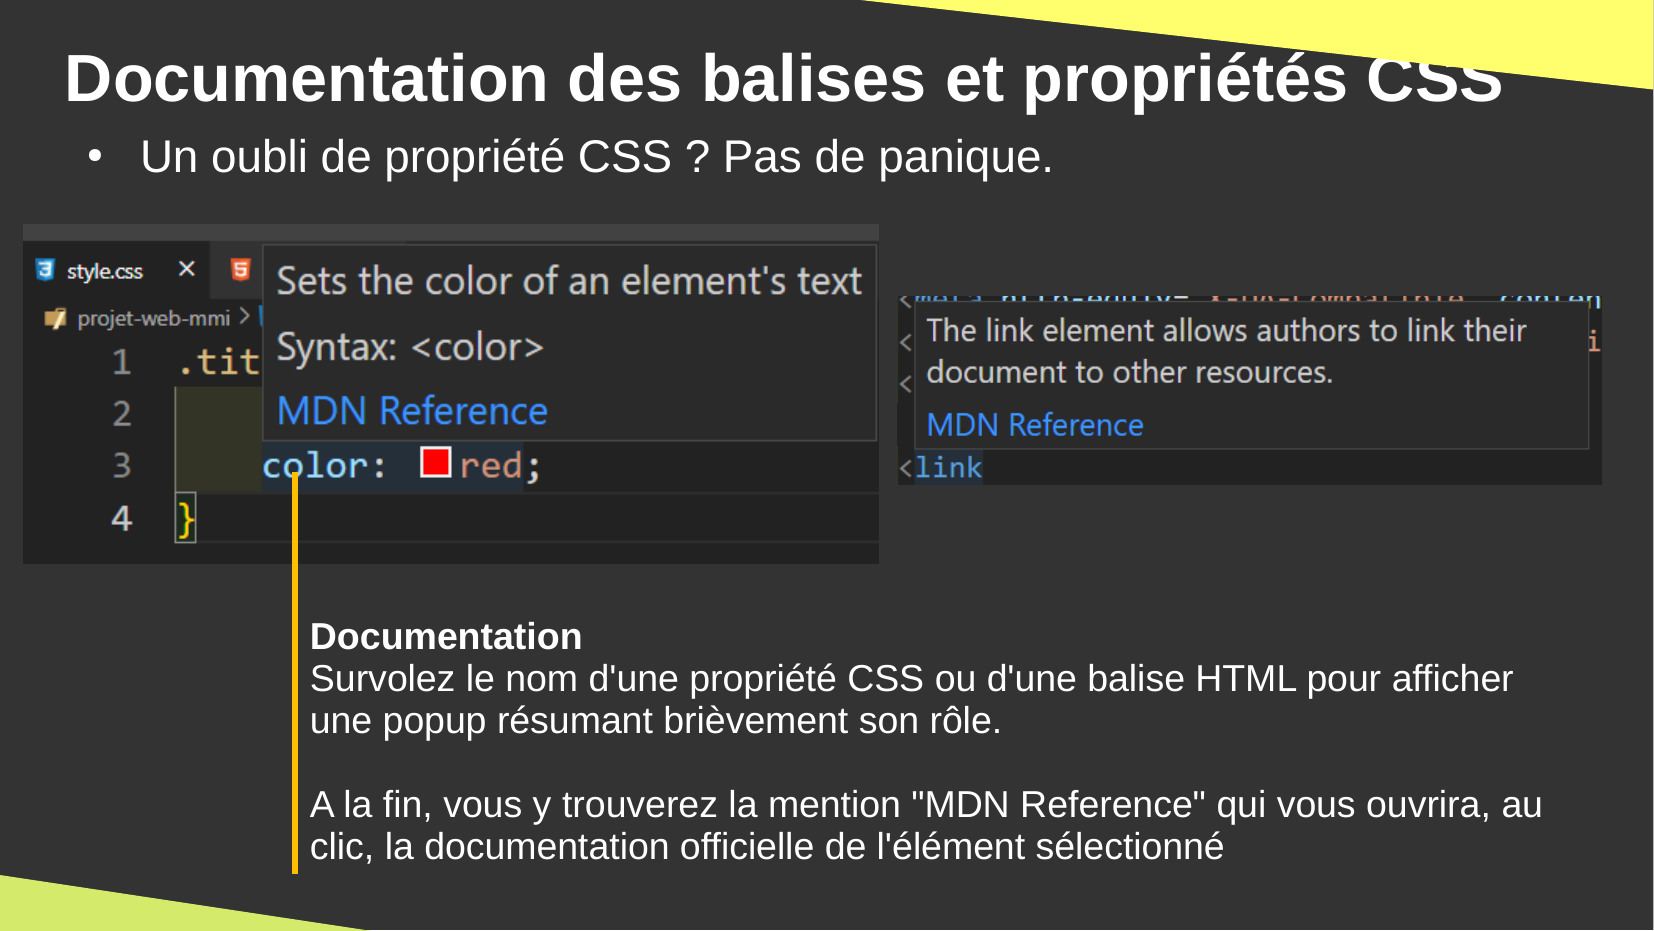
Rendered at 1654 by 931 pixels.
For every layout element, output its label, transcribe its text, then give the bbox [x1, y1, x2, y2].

text_box [0, 875, 372, 931]
picture [897, 296, 1602, 485]
title Documentation des balises et propriétés CSS [64, 40, 1553, 118]
text_box Documentation Survolez le nom d'une propriété CSS ou d'une balise HTML pour afficher une popup résumant brièvement son rôle. A la fin, vous y trouverez la mention "MDN Reference" qui vous ouvrira, au clic, la documentation officielle de l'élément sélectionné [295, 608, 1595, 876]
picture [23, 224, 879, 564]
text_box [860, 0, 1654, 90]
list Un oubli de propriété CSS ? Pas de panique. [69, 131, 1583, 189]
